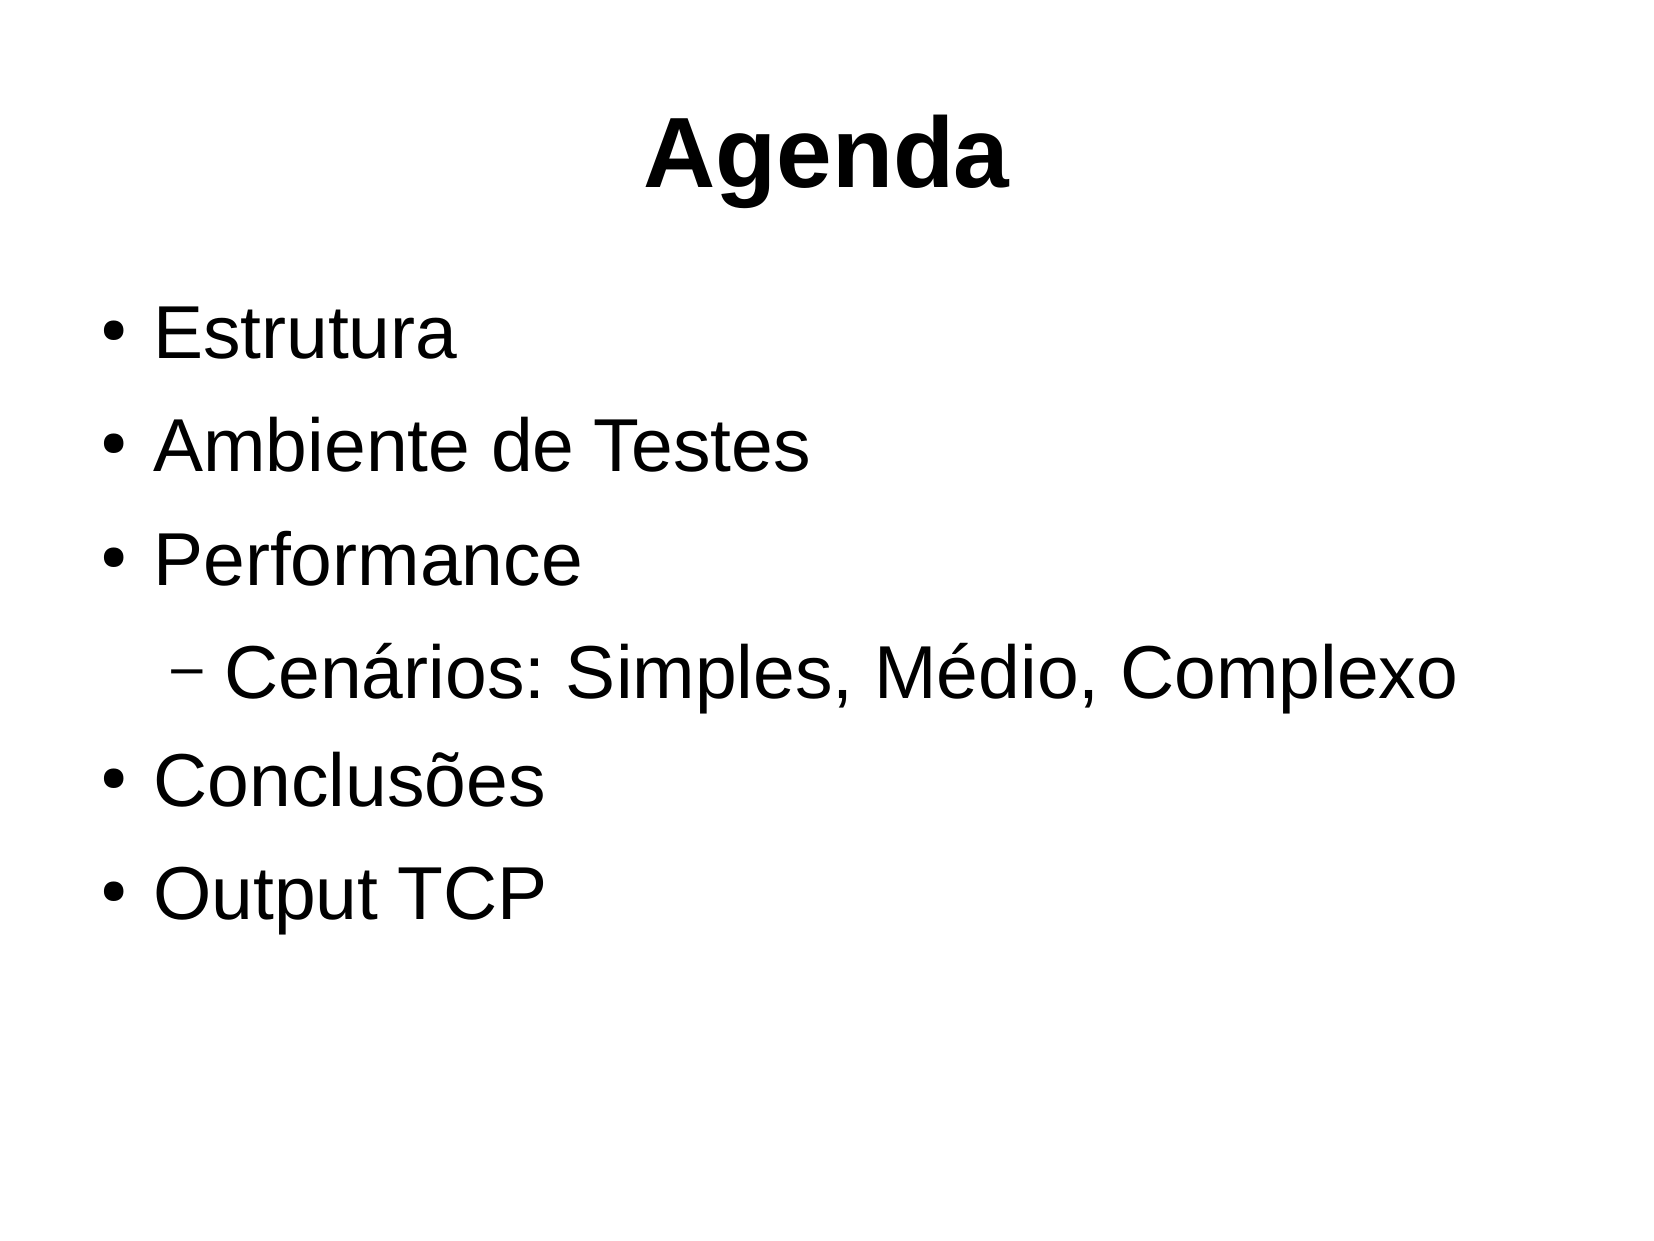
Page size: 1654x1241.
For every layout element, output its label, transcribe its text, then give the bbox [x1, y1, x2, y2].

list Estrutura Ambiente de Testes Performance Cenários: Simples, Médio, Complexo Conclusões Output TCP [82, 290, 1571, 1010]
title Agenda [82, 49, 1571, 257]
